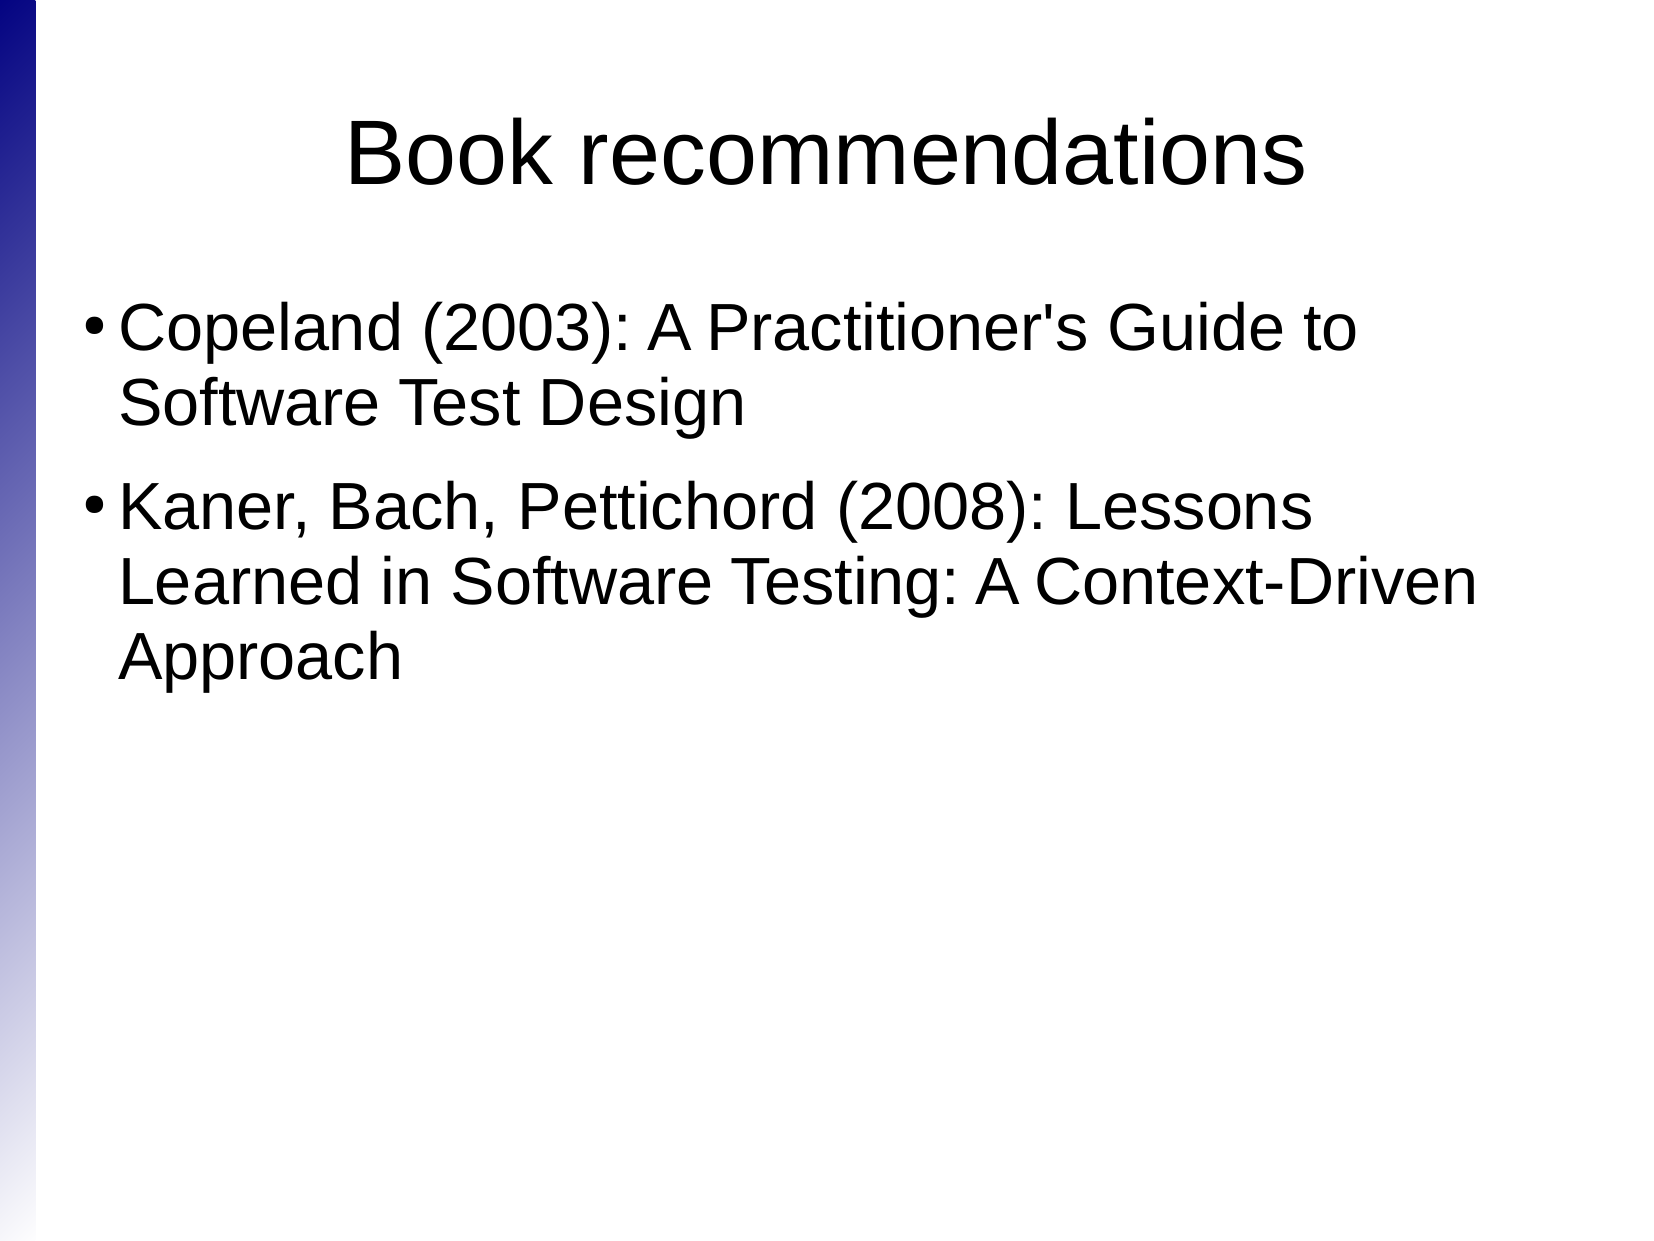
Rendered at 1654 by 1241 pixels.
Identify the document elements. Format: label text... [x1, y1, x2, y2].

list Copeland (2003): A Practitioner's Guide to Software Test Design Kaner, Bach, Pettichord (2008): Lessons Learned in Software Testing: A Context-Driven Approach [82, 290, 1571, 1109]
title Book recommendations [82, 49, 1571, 257]
